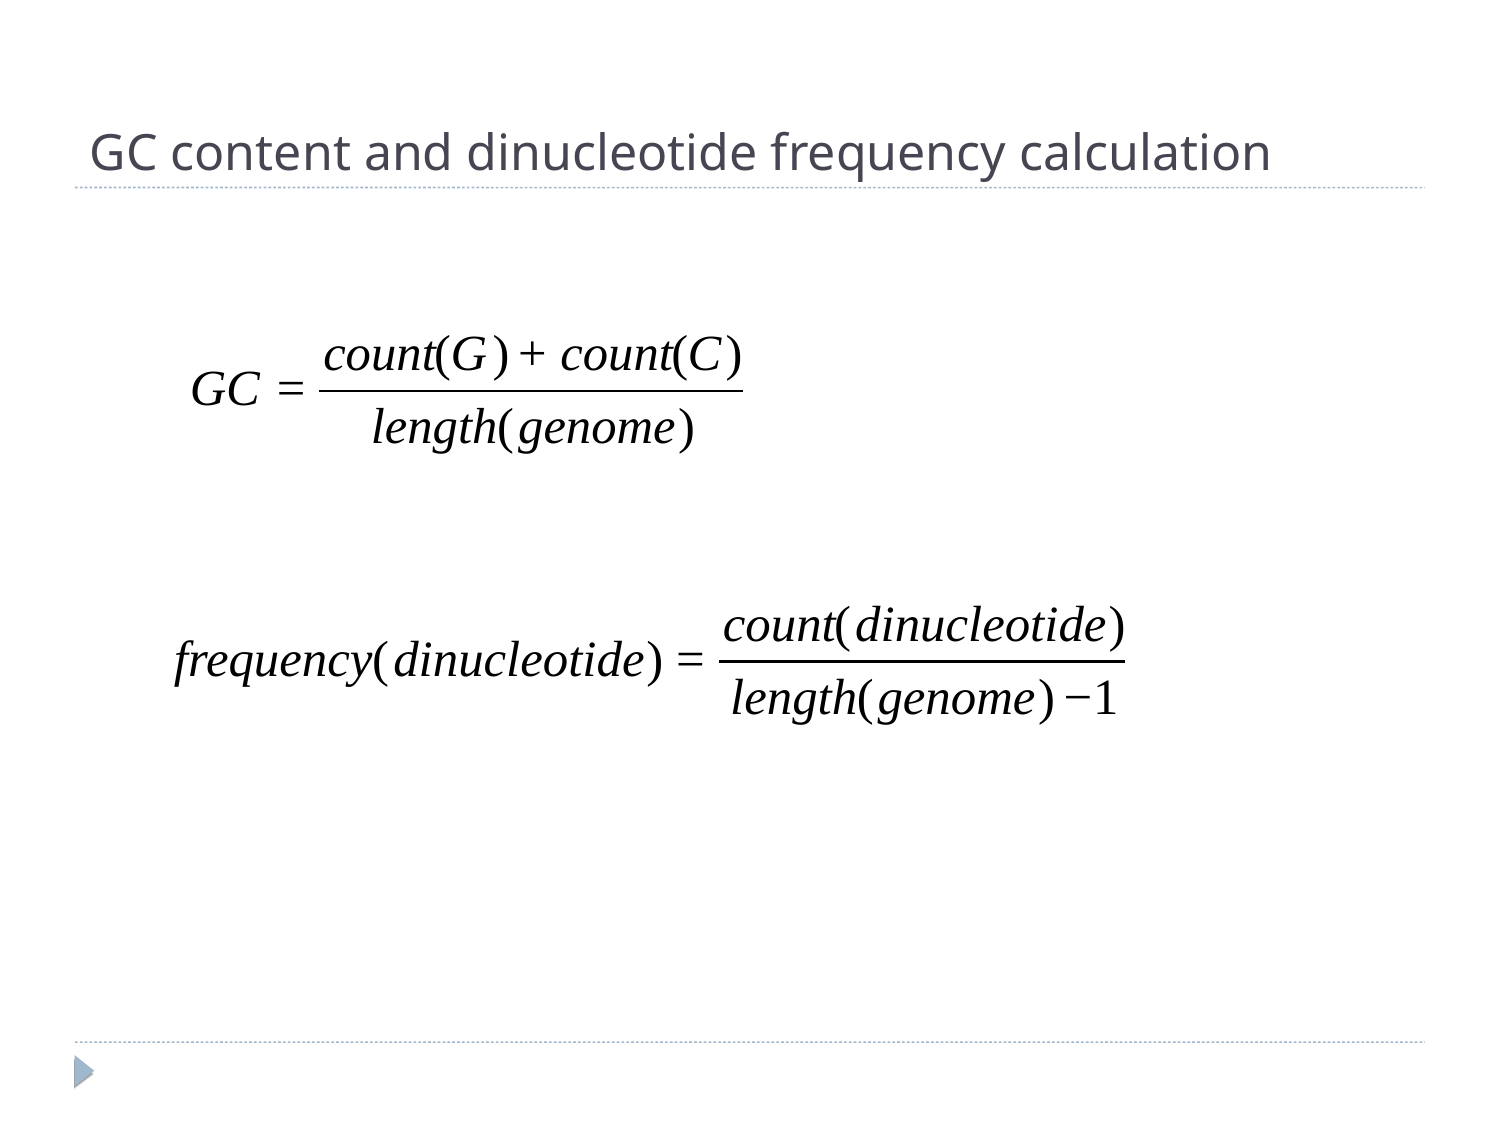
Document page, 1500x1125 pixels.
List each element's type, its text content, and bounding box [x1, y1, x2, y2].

chart [185, 325, 748, 461]
text_box GC content and dinucleotide frequency calculation [75, 24, 1425, 188]
chart [156, 595, 1132, 732]
